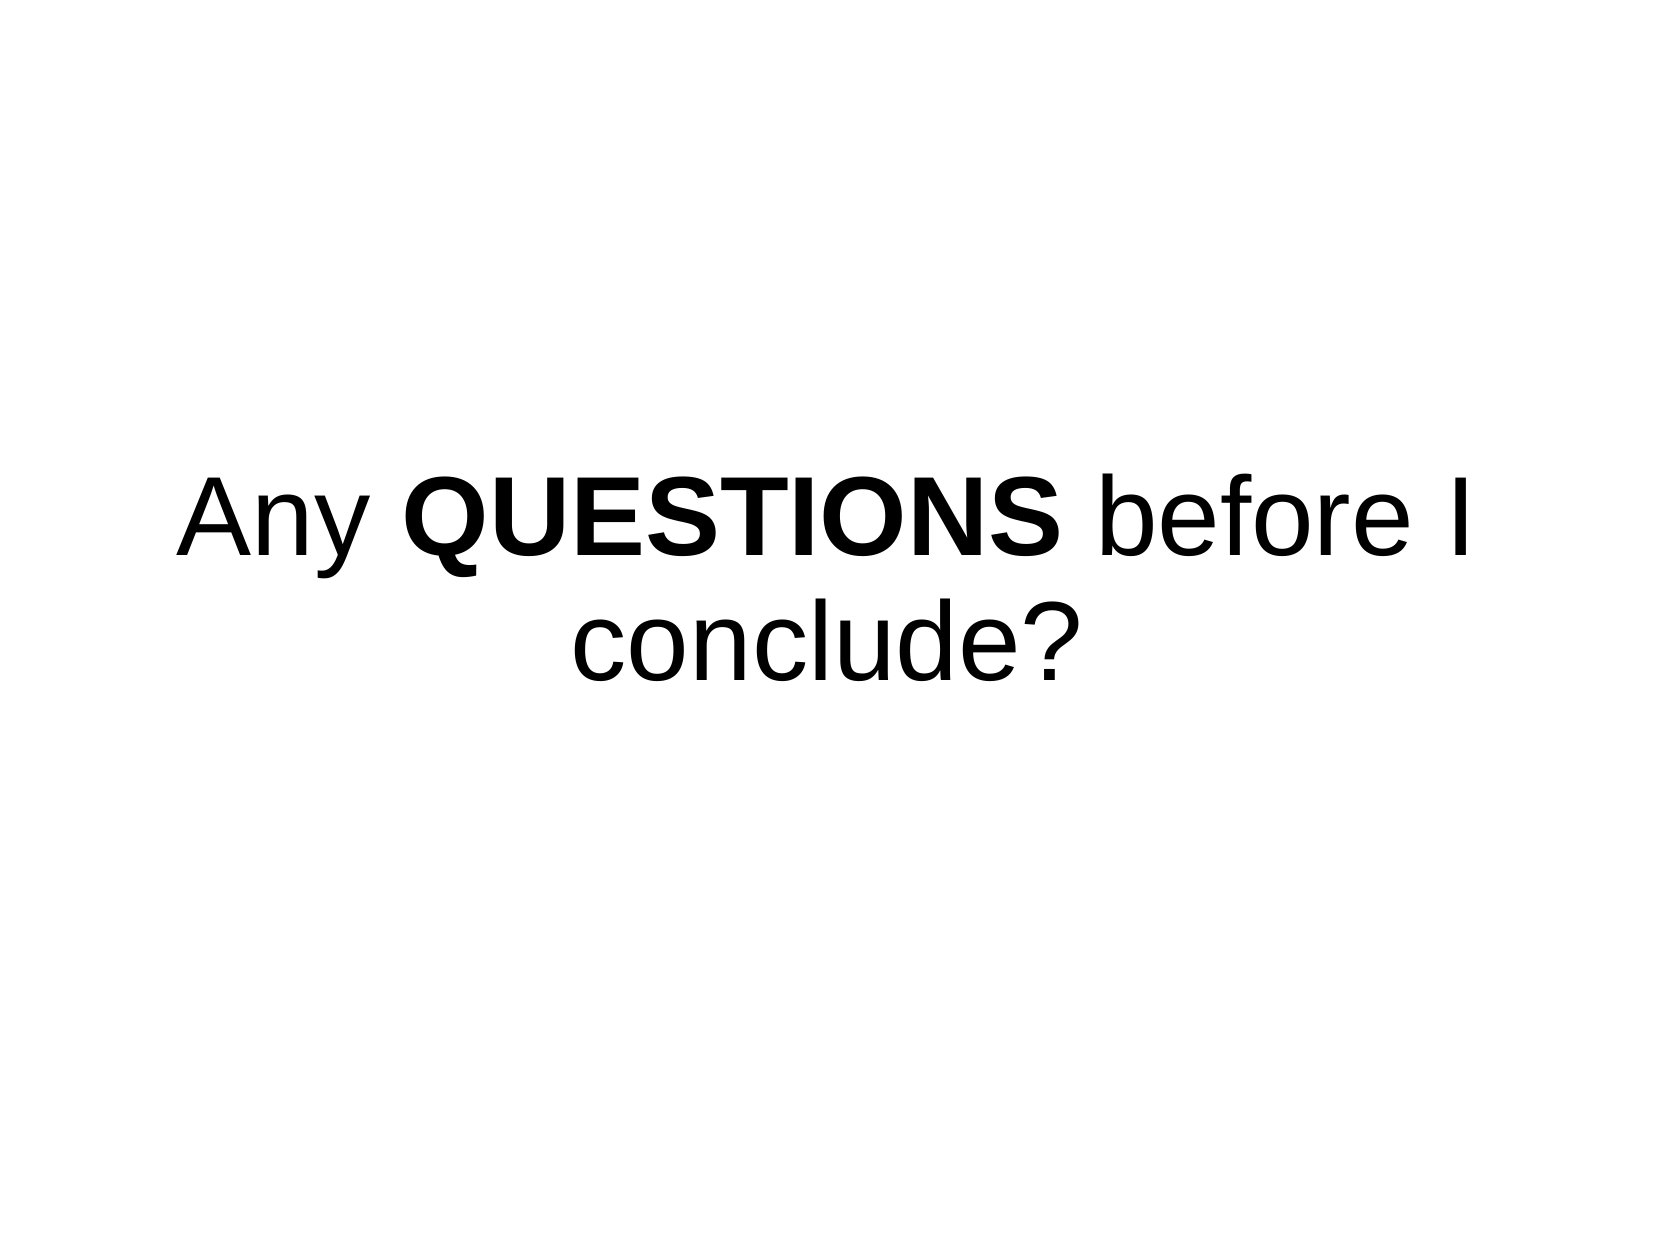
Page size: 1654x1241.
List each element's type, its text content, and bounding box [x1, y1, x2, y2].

subtitle Any QUESTIONS before I conclude? [82, 49, 1571, 1109]
